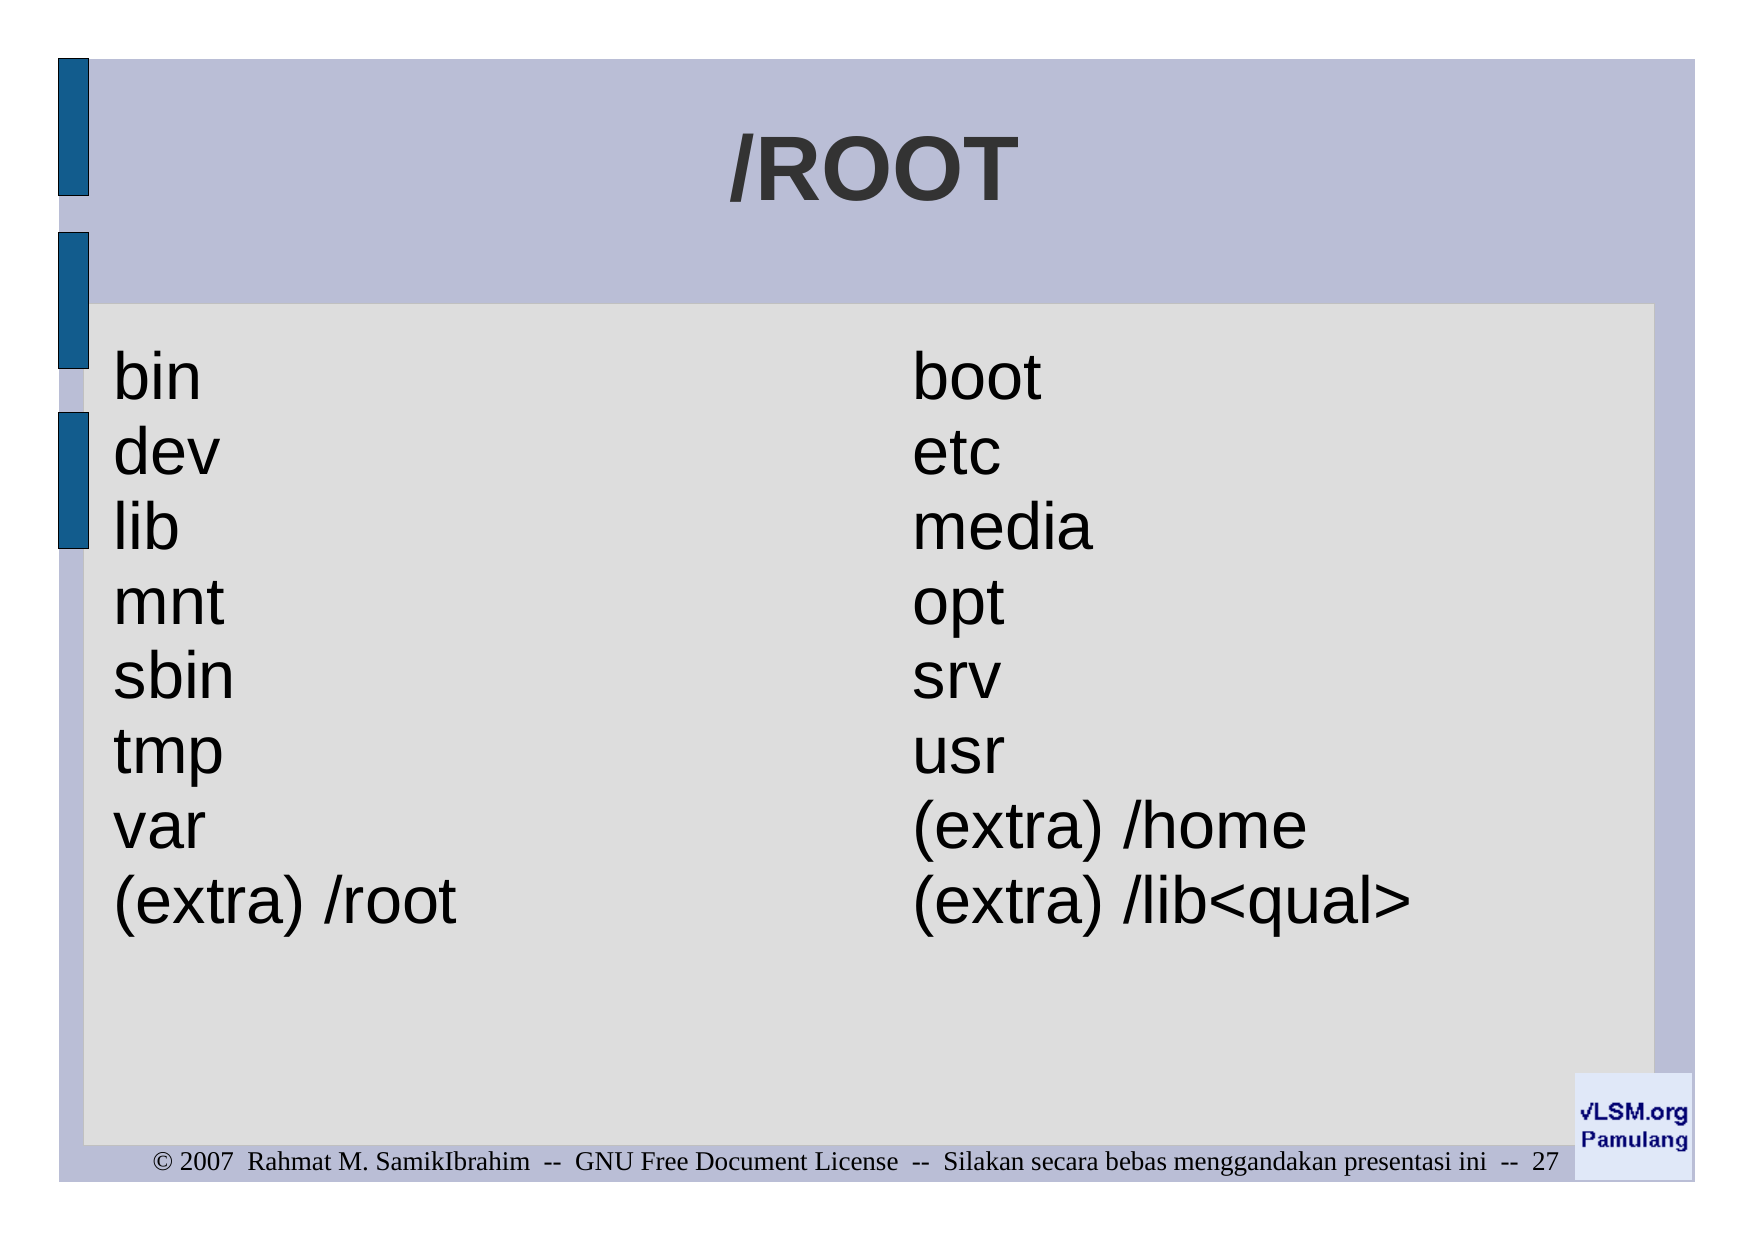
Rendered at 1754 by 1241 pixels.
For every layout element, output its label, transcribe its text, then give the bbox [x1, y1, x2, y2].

picture [1575, 1073, 1692, 1180]
title /ROOT [95, 74, 1655, 263]
list boot etc media opt srv usr (extra) /home (extra) /lib<qual> [894, 339, 1656, 1004]
list bin dev lib mnt sbin tmp var (extra) /root [96, 339, 857, 1004]
